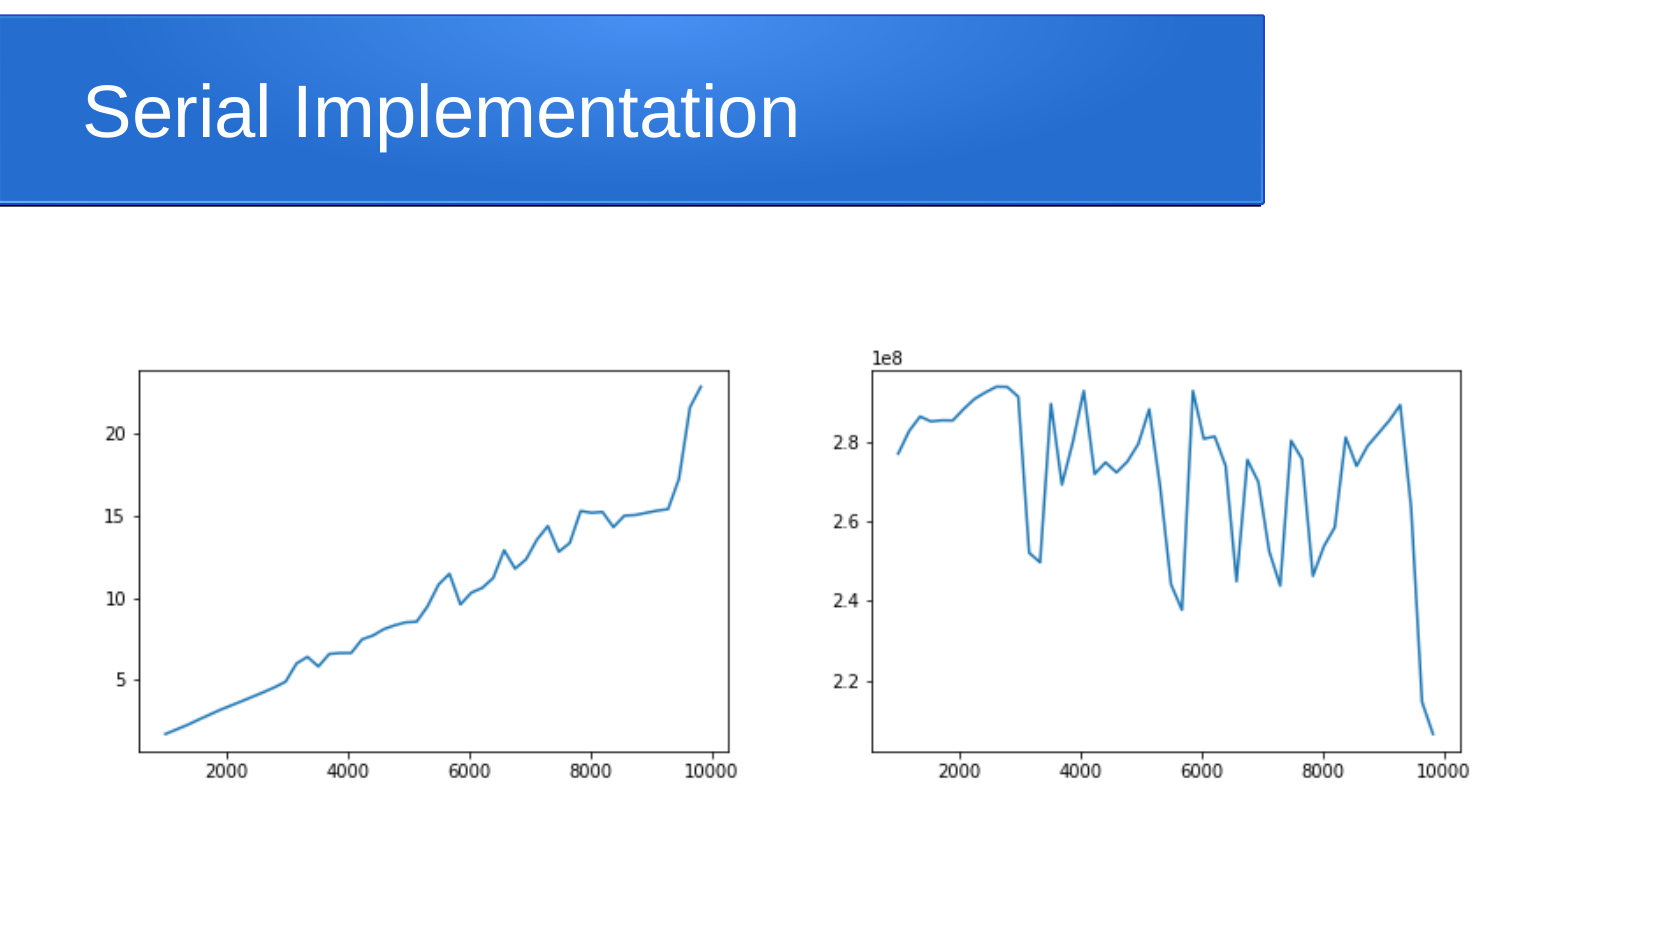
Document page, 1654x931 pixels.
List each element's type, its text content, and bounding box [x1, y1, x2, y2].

picture [44, 309, 1536, 815]
title Serial Implementation [82, 35, 1235, 189]
